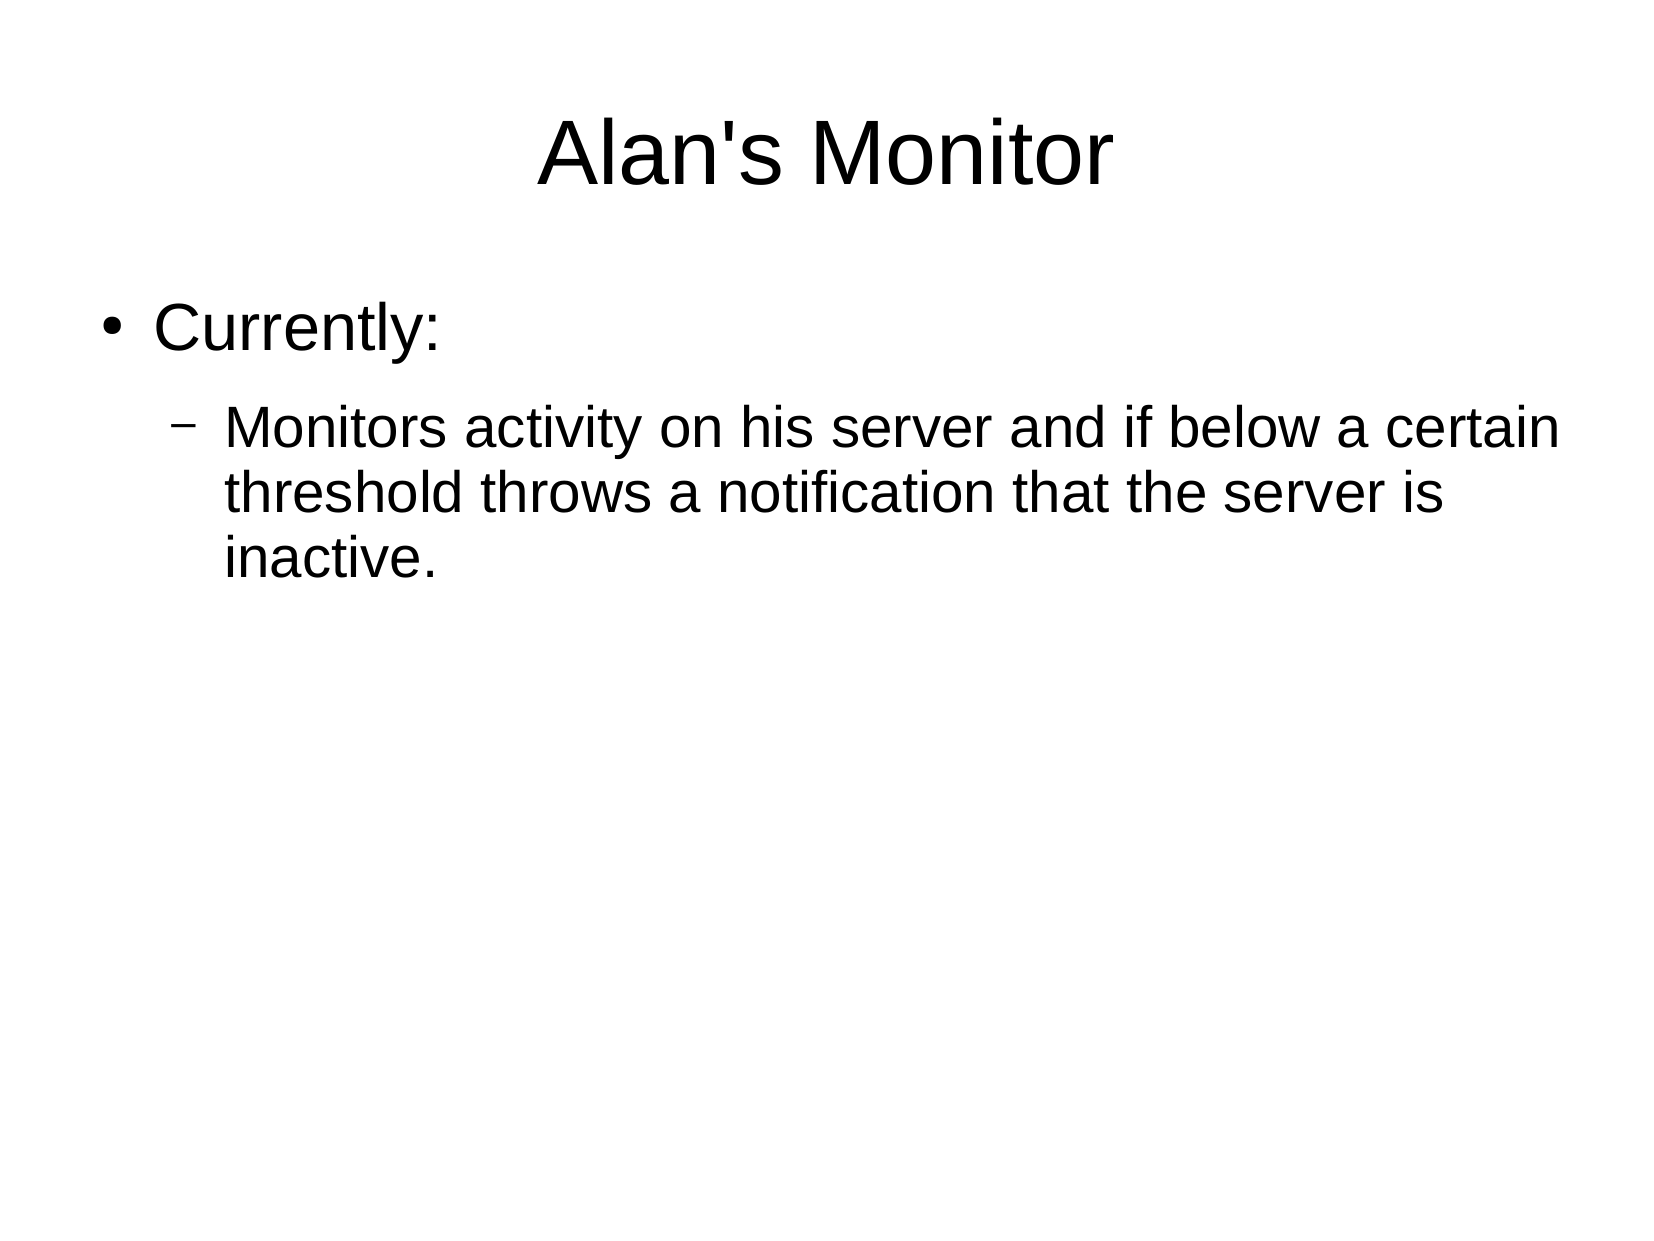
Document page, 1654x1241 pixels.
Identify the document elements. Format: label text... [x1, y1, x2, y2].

list Currently: Monitors activity on his server and if below a certain threshold throws a notification that the server is inactive. [82, 290, 1571, 1010]
title Alan's Monitor [82, 49, 1571, 257]
